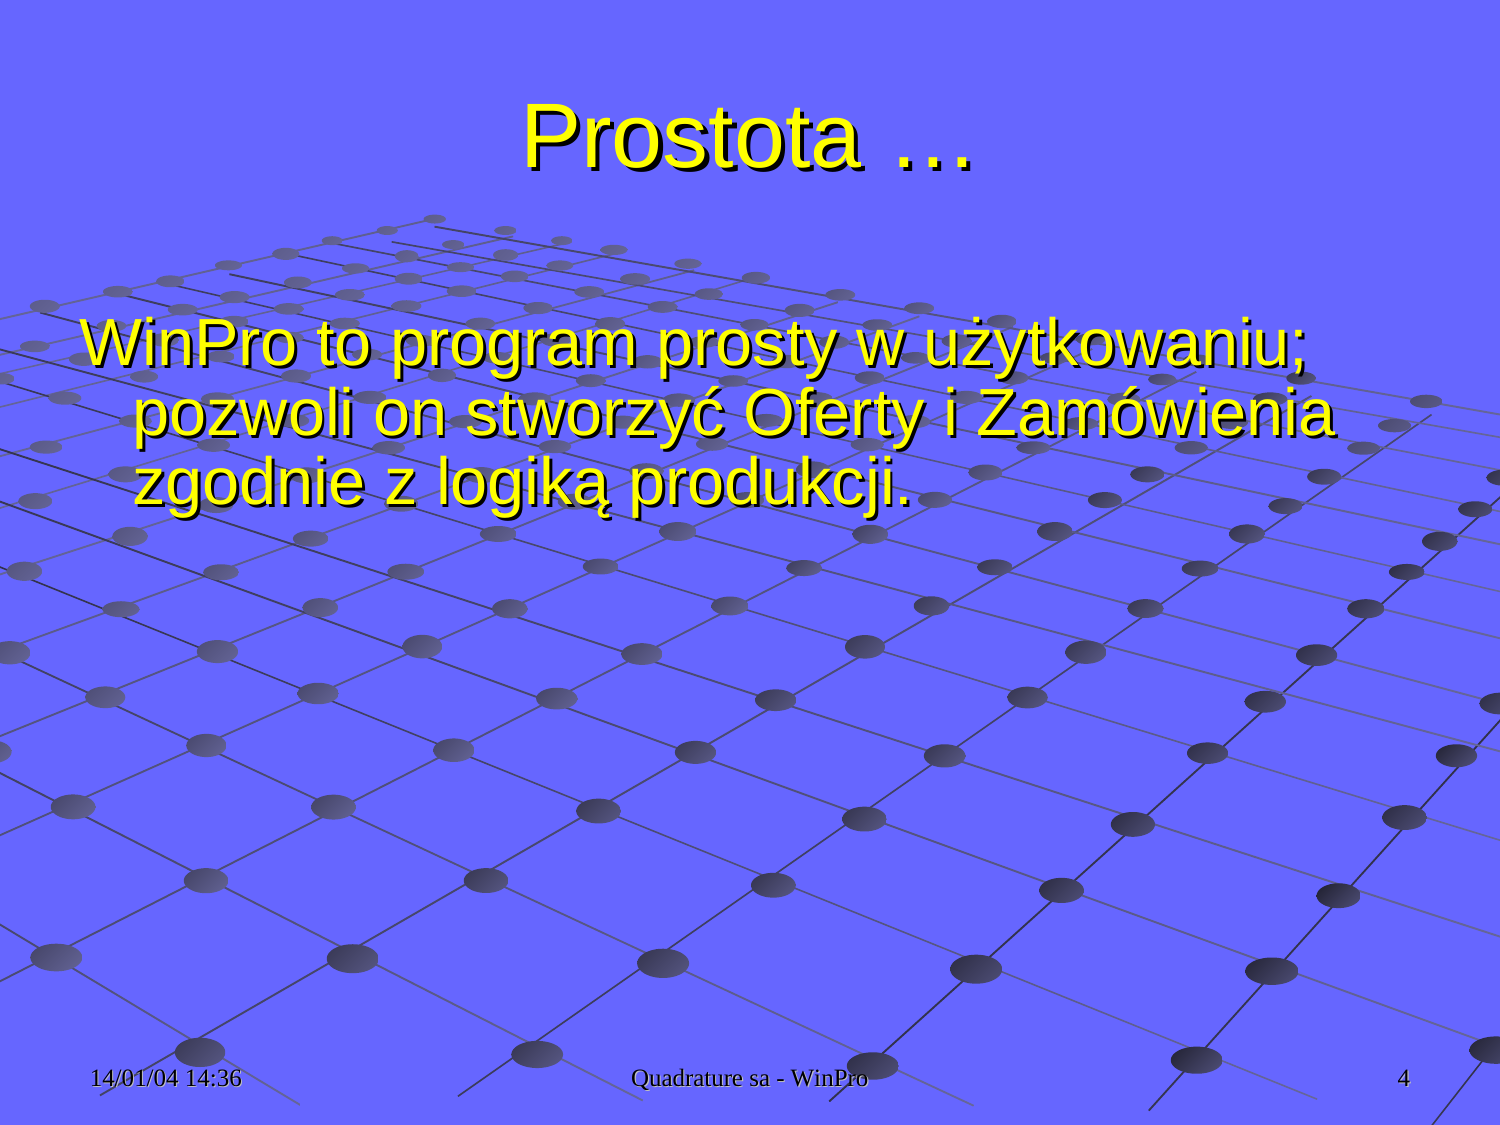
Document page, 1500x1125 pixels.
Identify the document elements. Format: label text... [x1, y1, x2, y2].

title Prostota … [75, 45, 1426, 233]
list WinPro to program prosty w użytkowaniu; pozwoli on stworzyć Oferty i Zamówienia zgodnie z logiką produkcji. [64, 302, 1415, 1083]
